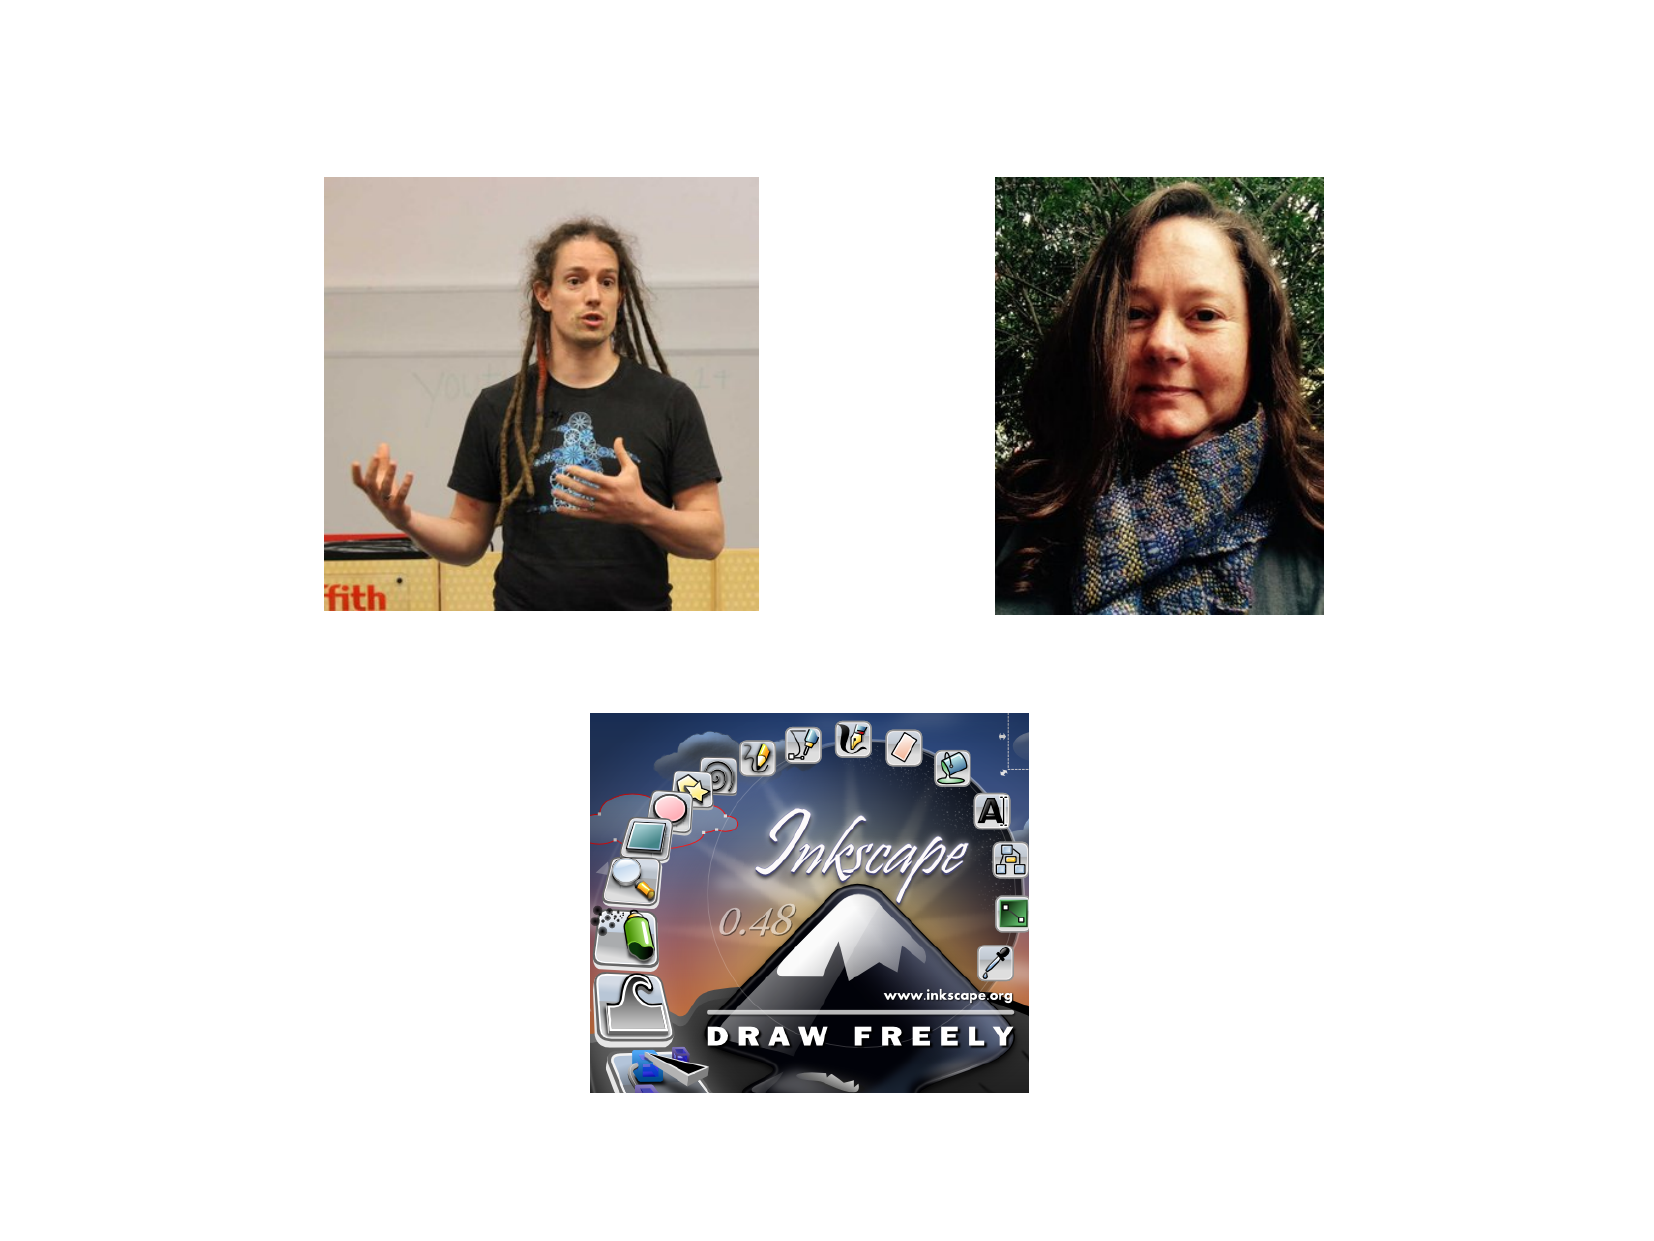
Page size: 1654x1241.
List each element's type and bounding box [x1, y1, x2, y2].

picture [590, 713, 1029, 1093]
picture [995, 177, 1324, 615]
picture [324, 177, 759, 611]
